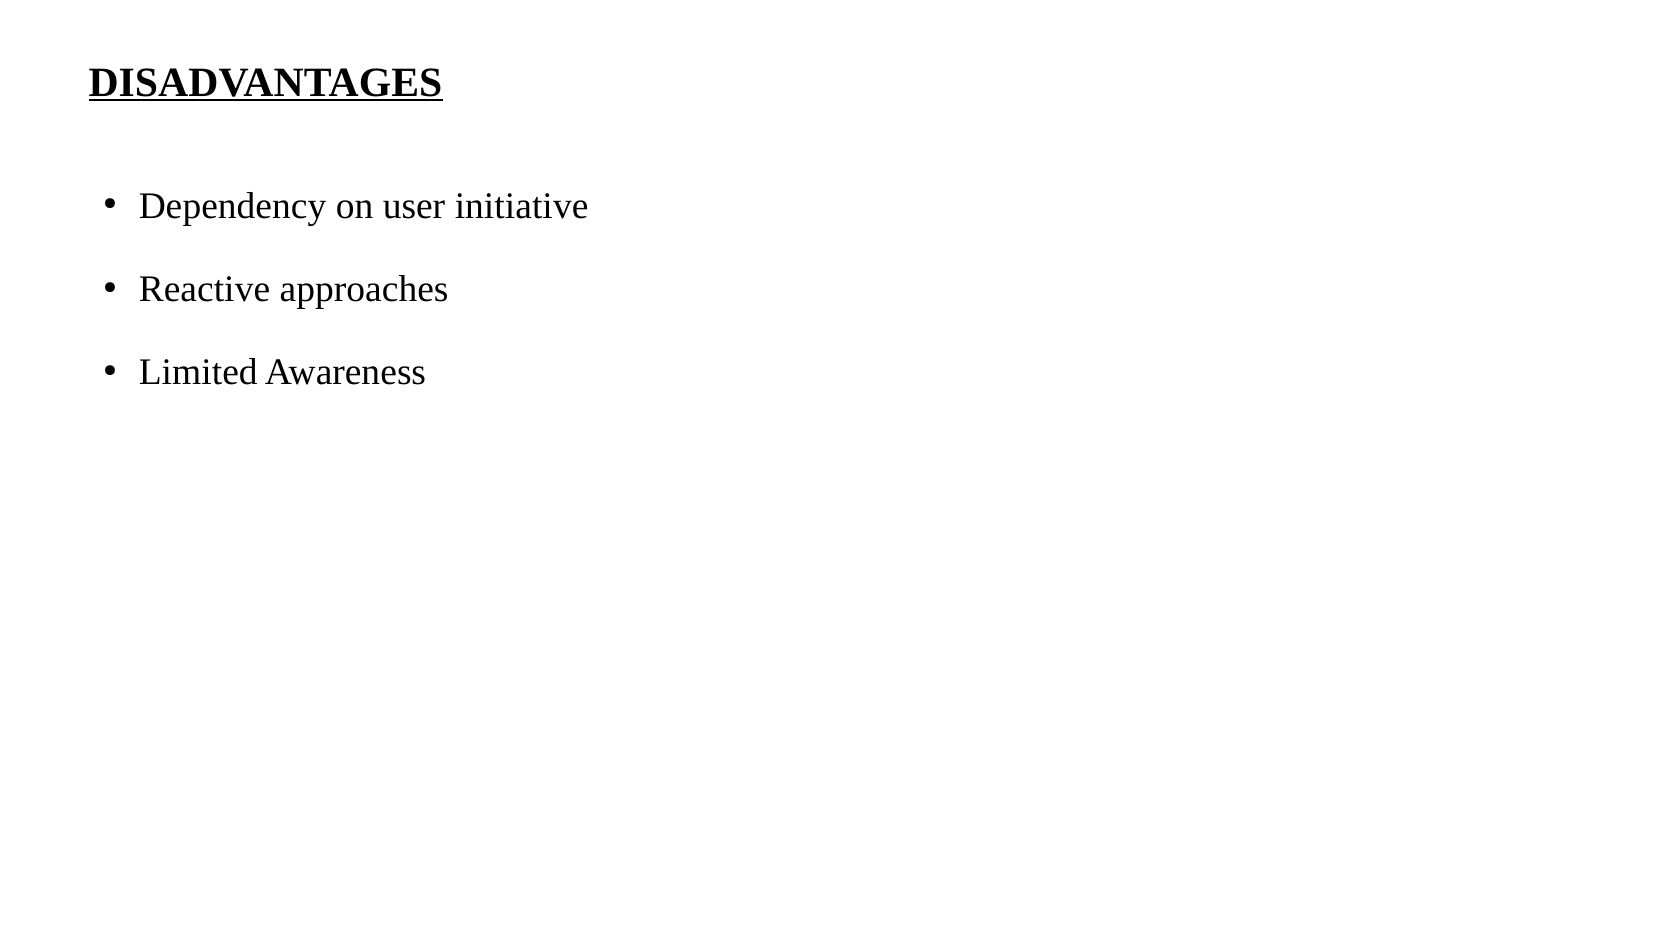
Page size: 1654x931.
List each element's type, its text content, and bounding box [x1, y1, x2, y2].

text_box Dependency on user initiative Reactive approaches Limited Awareness [88, 177, 1565, 857]
text_box DISADVANTAGES [88, 59, 511, 106]
